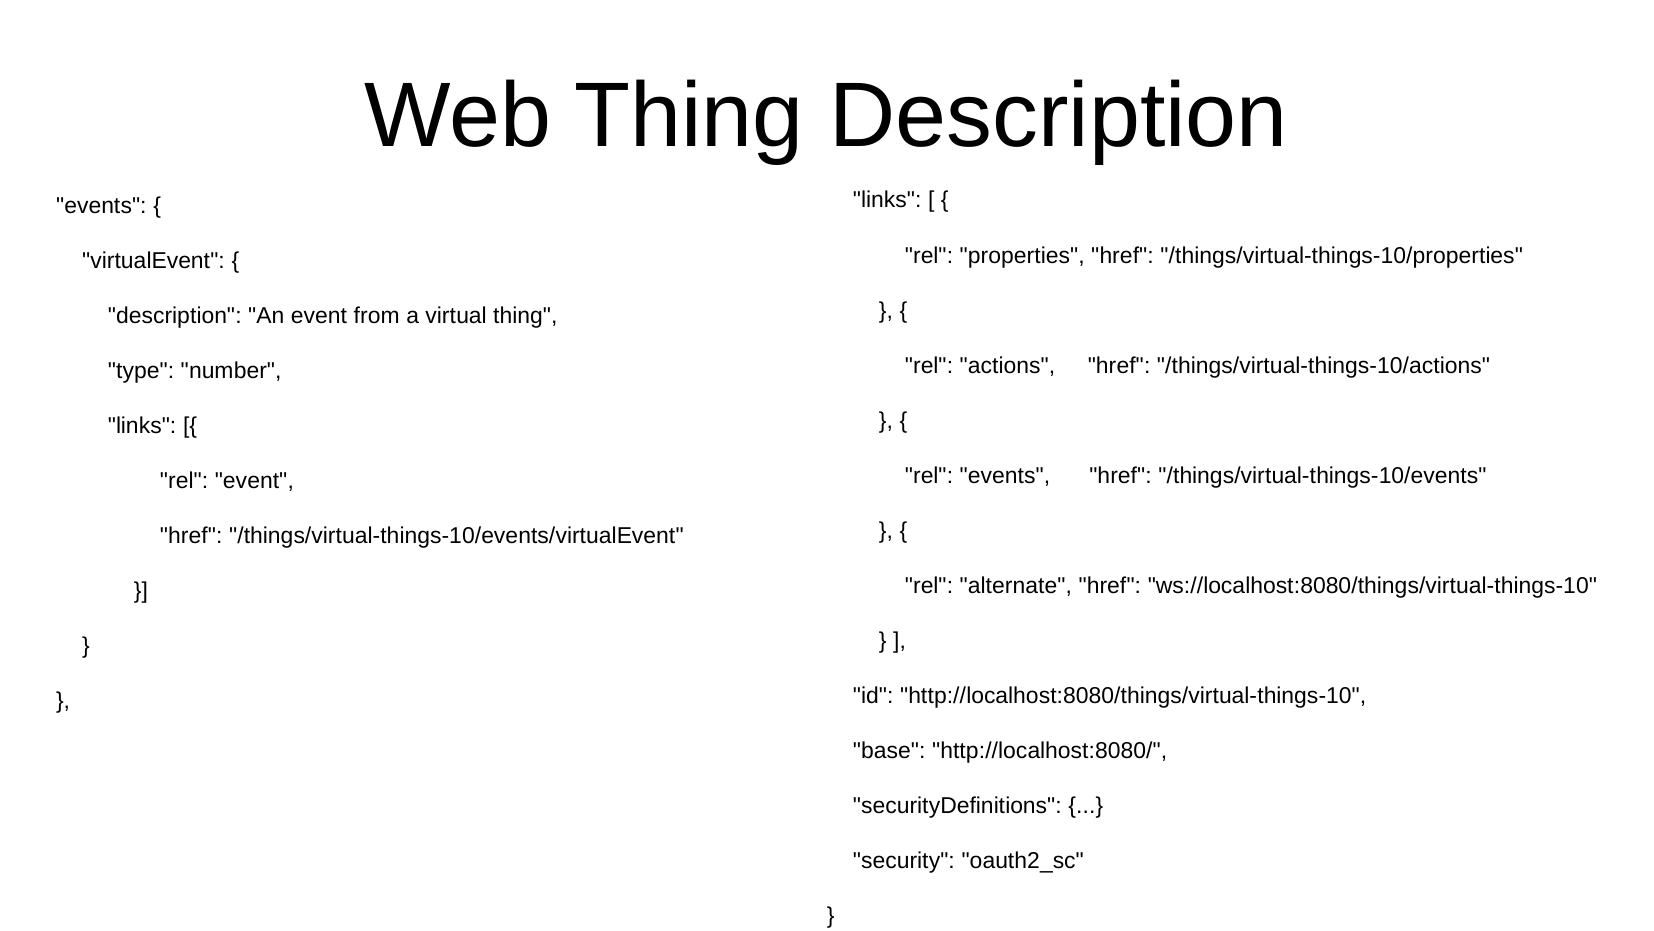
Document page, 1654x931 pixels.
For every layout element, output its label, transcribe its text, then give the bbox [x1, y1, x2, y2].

list "events": { "virtualEvent": { "description": "An event from a virtual thing", "type": "number", "links": [{ "rel": "event", "href": "/things/virtual-things-10/events/virtualEvent" }] } }, [30, 192, 766, 901]
title Web Thing Description [82, 37, 1571, 193]
list "links": [ { "rel": "properties", "href": "/things/virtual-things-10/properties" }, { "rel": "actions", "href": "/things/virtual-things-10/actions" }, { "rel": "events", "href": "/things/virtual-things-10/events" }, { "rel": "alternate", "href": "ws://localhost:8080/things/virtual-things-10" } ], "id": "http://localhost:8080/things/virtual-things-10", "base": "http://localhost:8080/", "securityDefinitions": {...} "security": "oauth2_sc" } [826, 187, 1654, 931]
